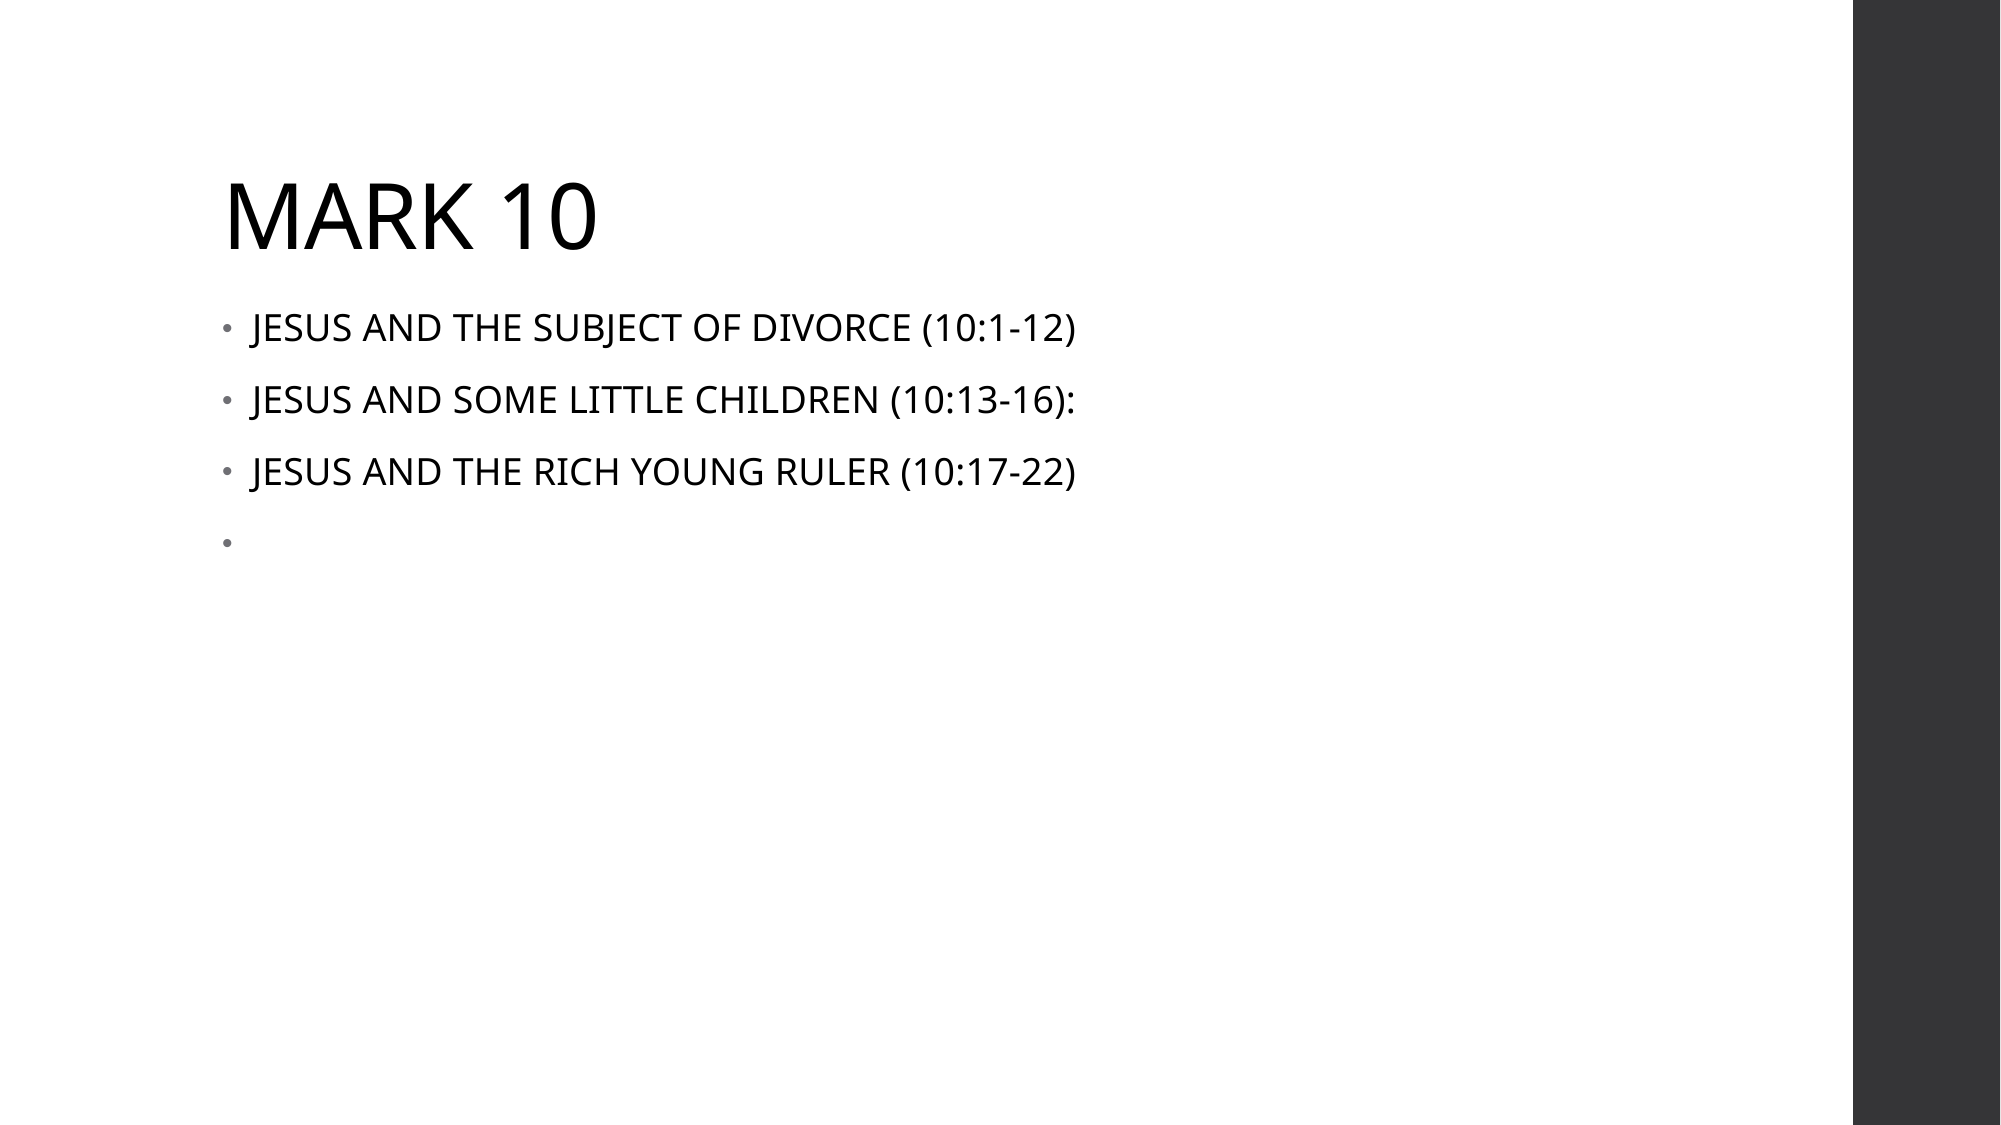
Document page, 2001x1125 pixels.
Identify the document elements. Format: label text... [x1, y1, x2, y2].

title MARK 10 [206, 60, 1797, 278]
list JESUS AND THE SUBJECT OF DIVORCE (10:1-12) JESUS AND SOME LITTLE CHILDREN (10:13-16): JESUS AND THE RICH YOUNG RULER (10:17-22) [206, 299, 1617, 1014]
